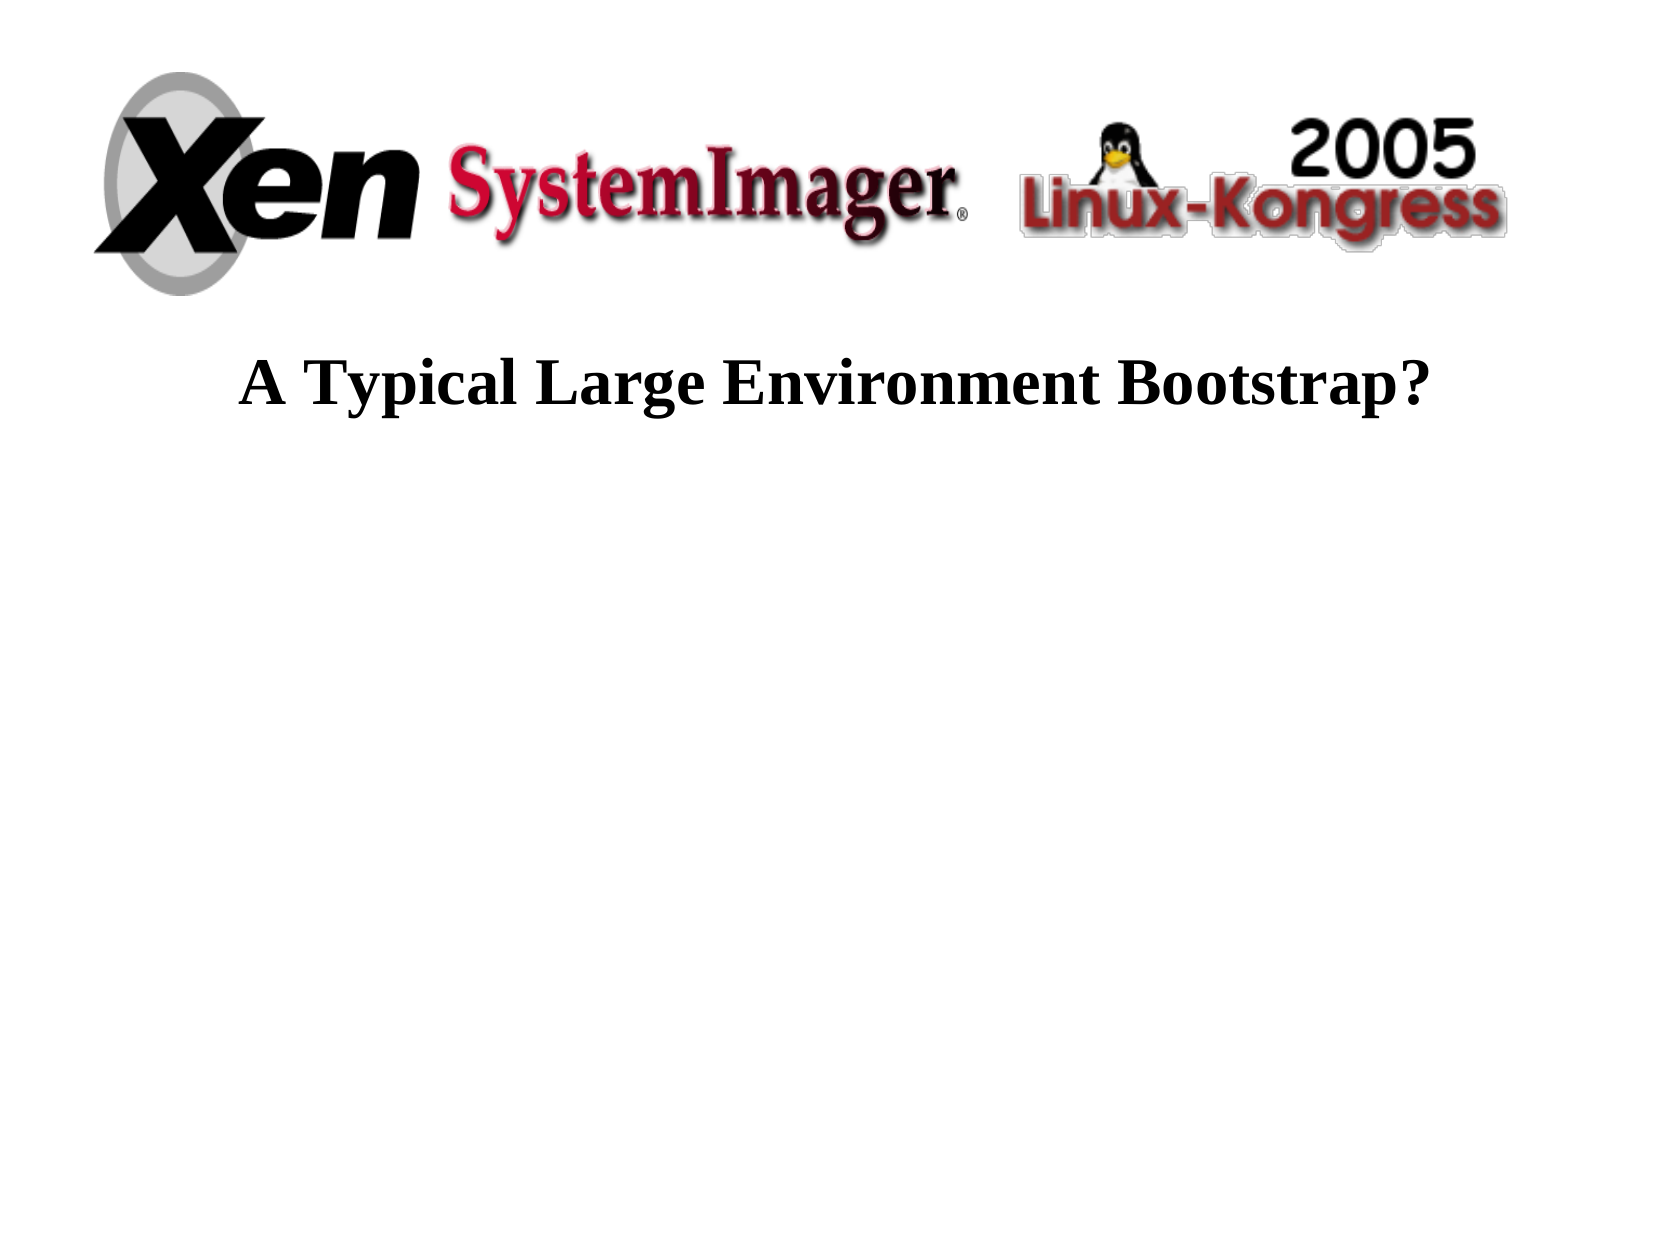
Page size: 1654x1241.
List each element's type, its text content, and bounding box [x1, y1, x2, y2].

picture [1006, 106, 1524, 265]
picture [445, 132, 971, 254]
list A Typical Large Environment Bootstrap? [121, 344, 1534, 1127]
picture [93, 72, 420, 296]
